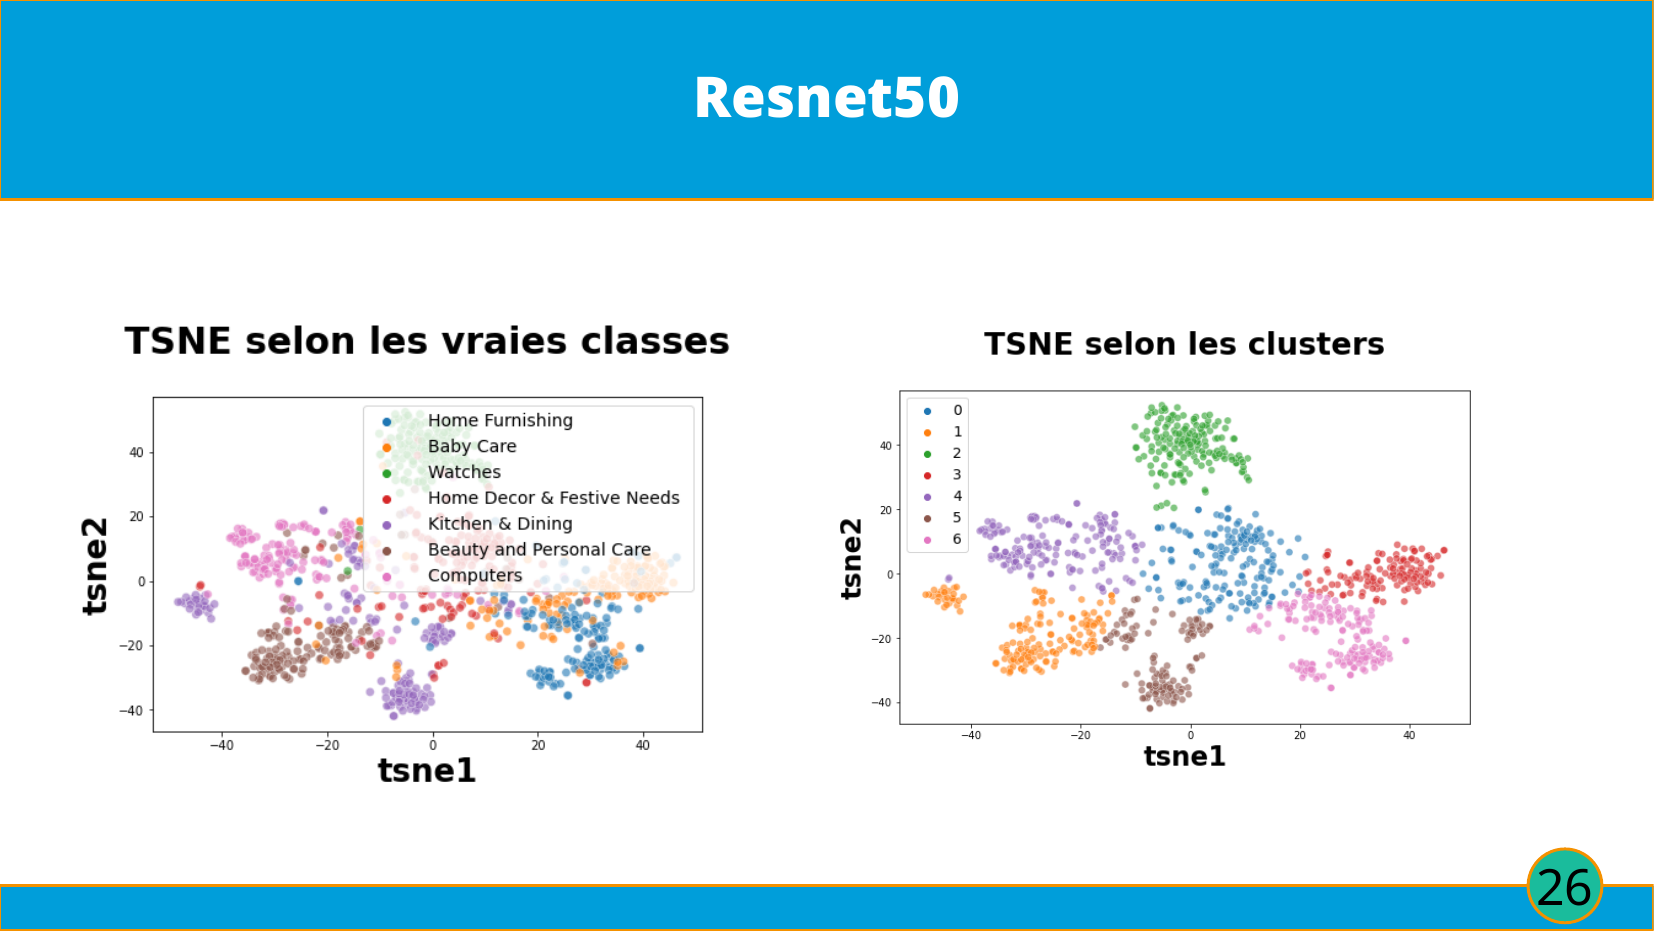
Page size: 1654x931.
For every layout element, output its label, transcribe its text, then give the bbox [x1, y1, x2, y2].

title Resnet50 [59, 37, 1595, 155]
picture [73, 317, 739, 798]
picture [833, 324, 1477, 779]
